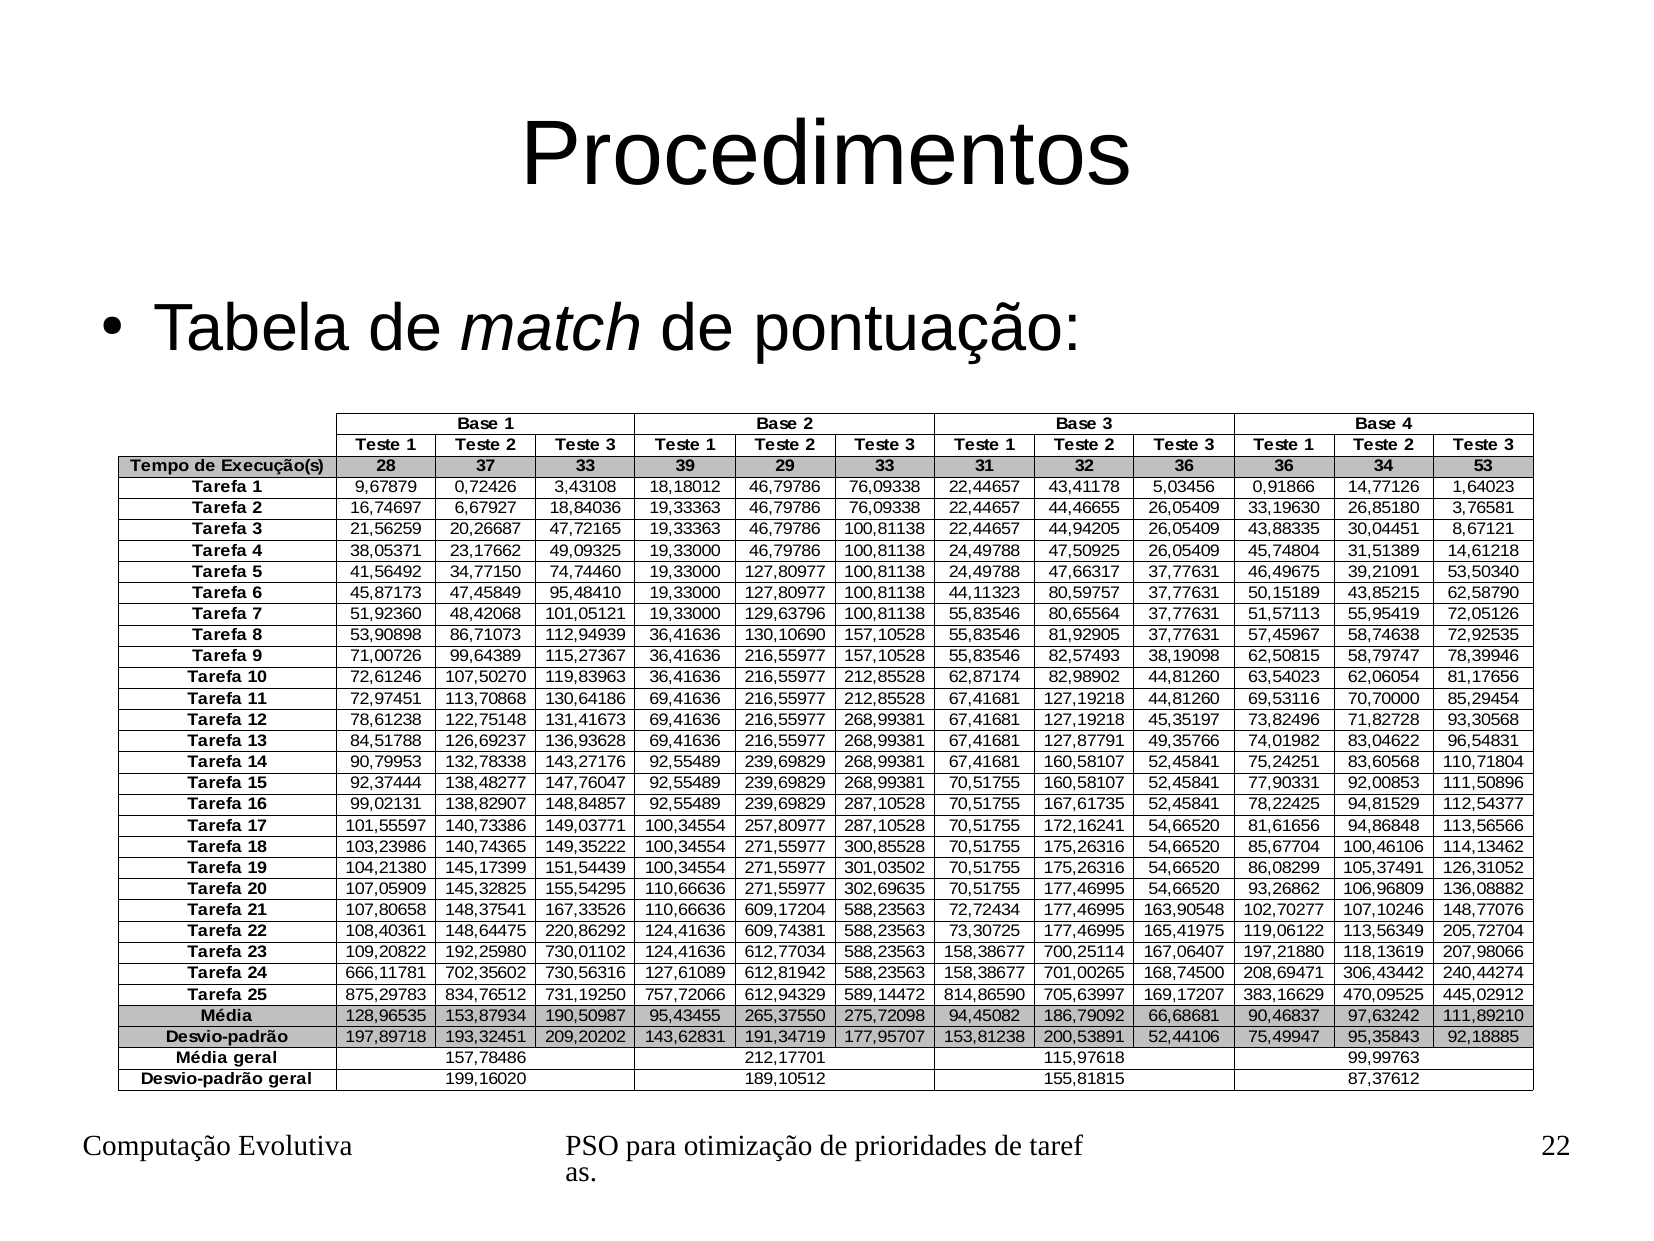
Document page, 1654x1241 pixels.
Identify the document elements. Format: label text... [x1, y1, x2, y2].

title Procedimentos [82, 56, 1571, 250]
list Tabela de match de pontuação: [82, 290, 1571, 1094]
chart [118, 413, 1536, 1093]
